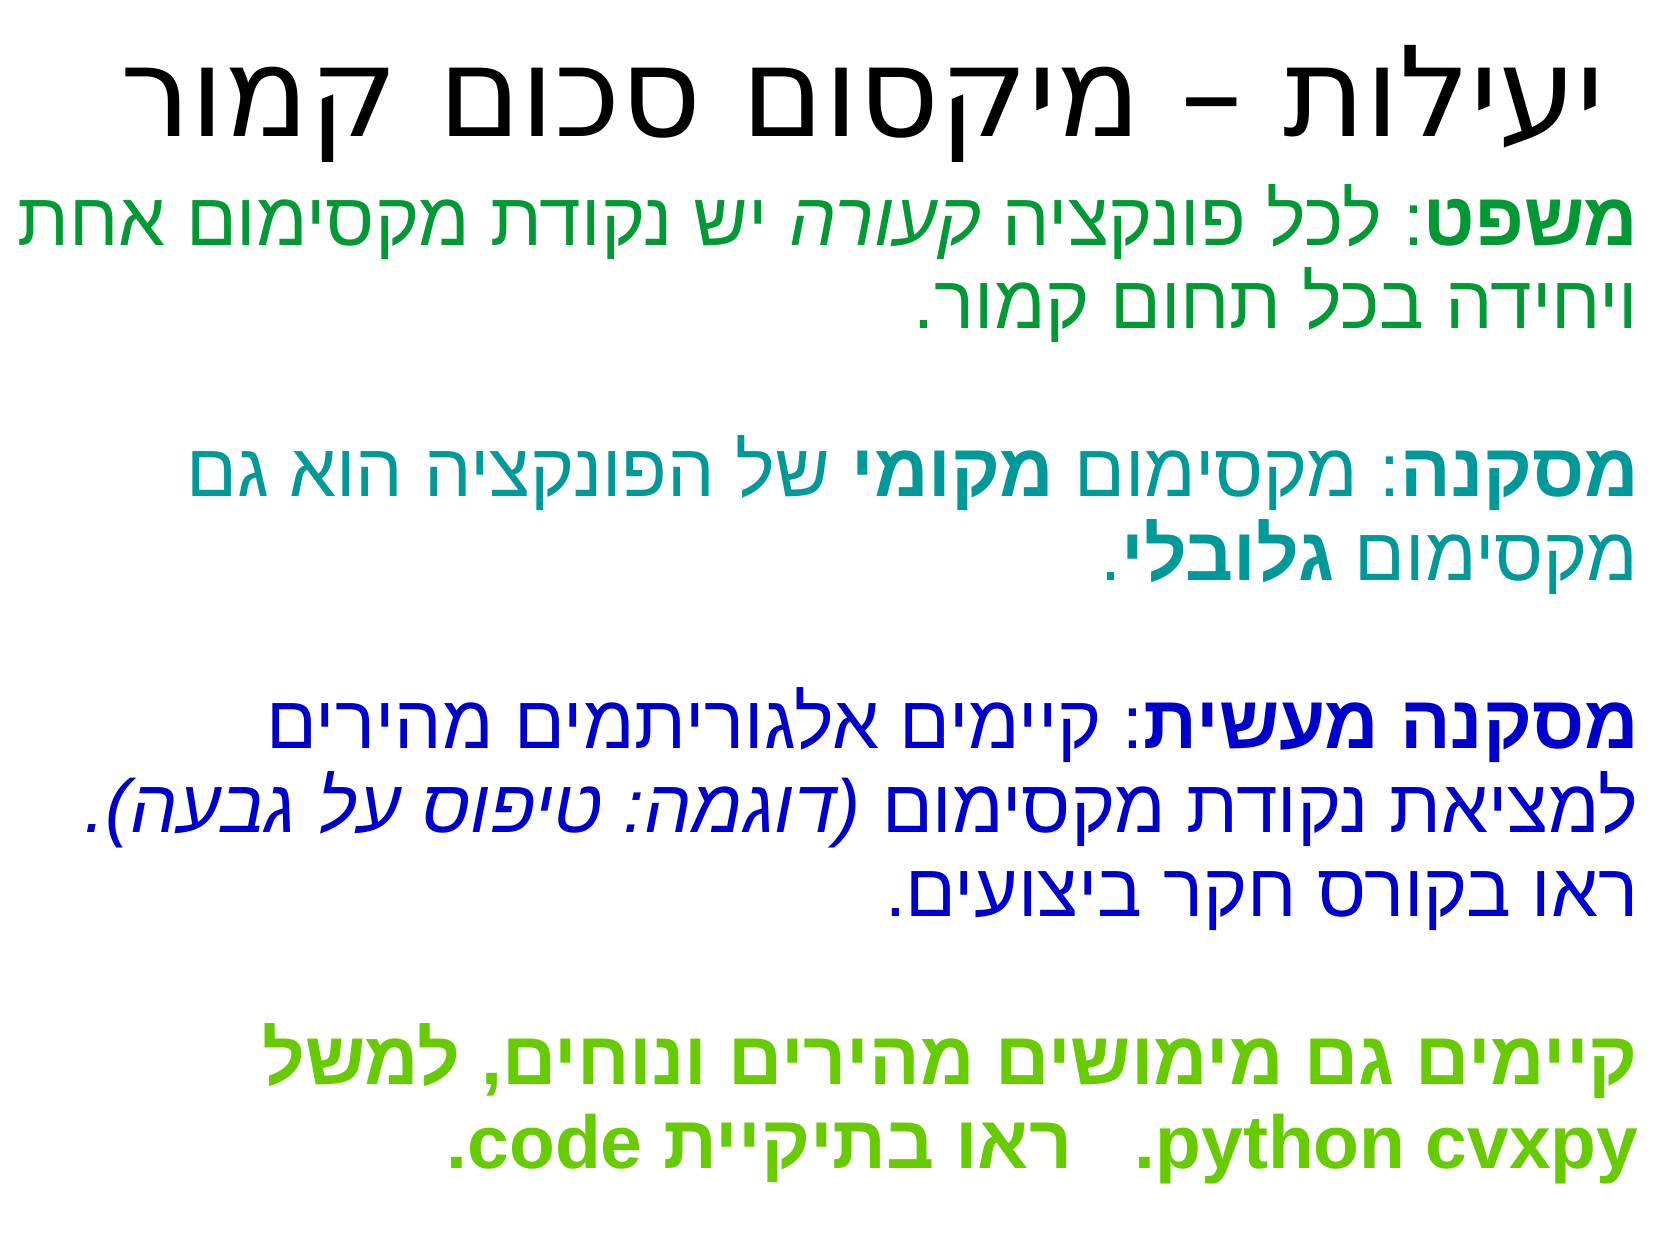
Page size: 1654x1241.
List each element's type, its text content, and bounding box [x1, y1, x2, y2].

text_box משפט: לכל פונקציה קעורה יש נקודת מקסימום אחת ויחידה בכל תחום קמור. מסקנה: מקסימום מקומי של הפונקציה הוא גם מקסימום גלובלי. מסקנה מעשית: קיימים אלגוריתמים מהירים למציאת נקודת מקסימום (דוגמה: טיפוס על גבעה). ראו בקורס חקר ביצועים. קיימים גם מימושים מהירים ונוחים, למשל python cvxpy. ראו בתיקיית code. [0, 169, 1654, 1241]
title יעילות – מיקסום סכום קמור [30, 7, 1654, 166]
